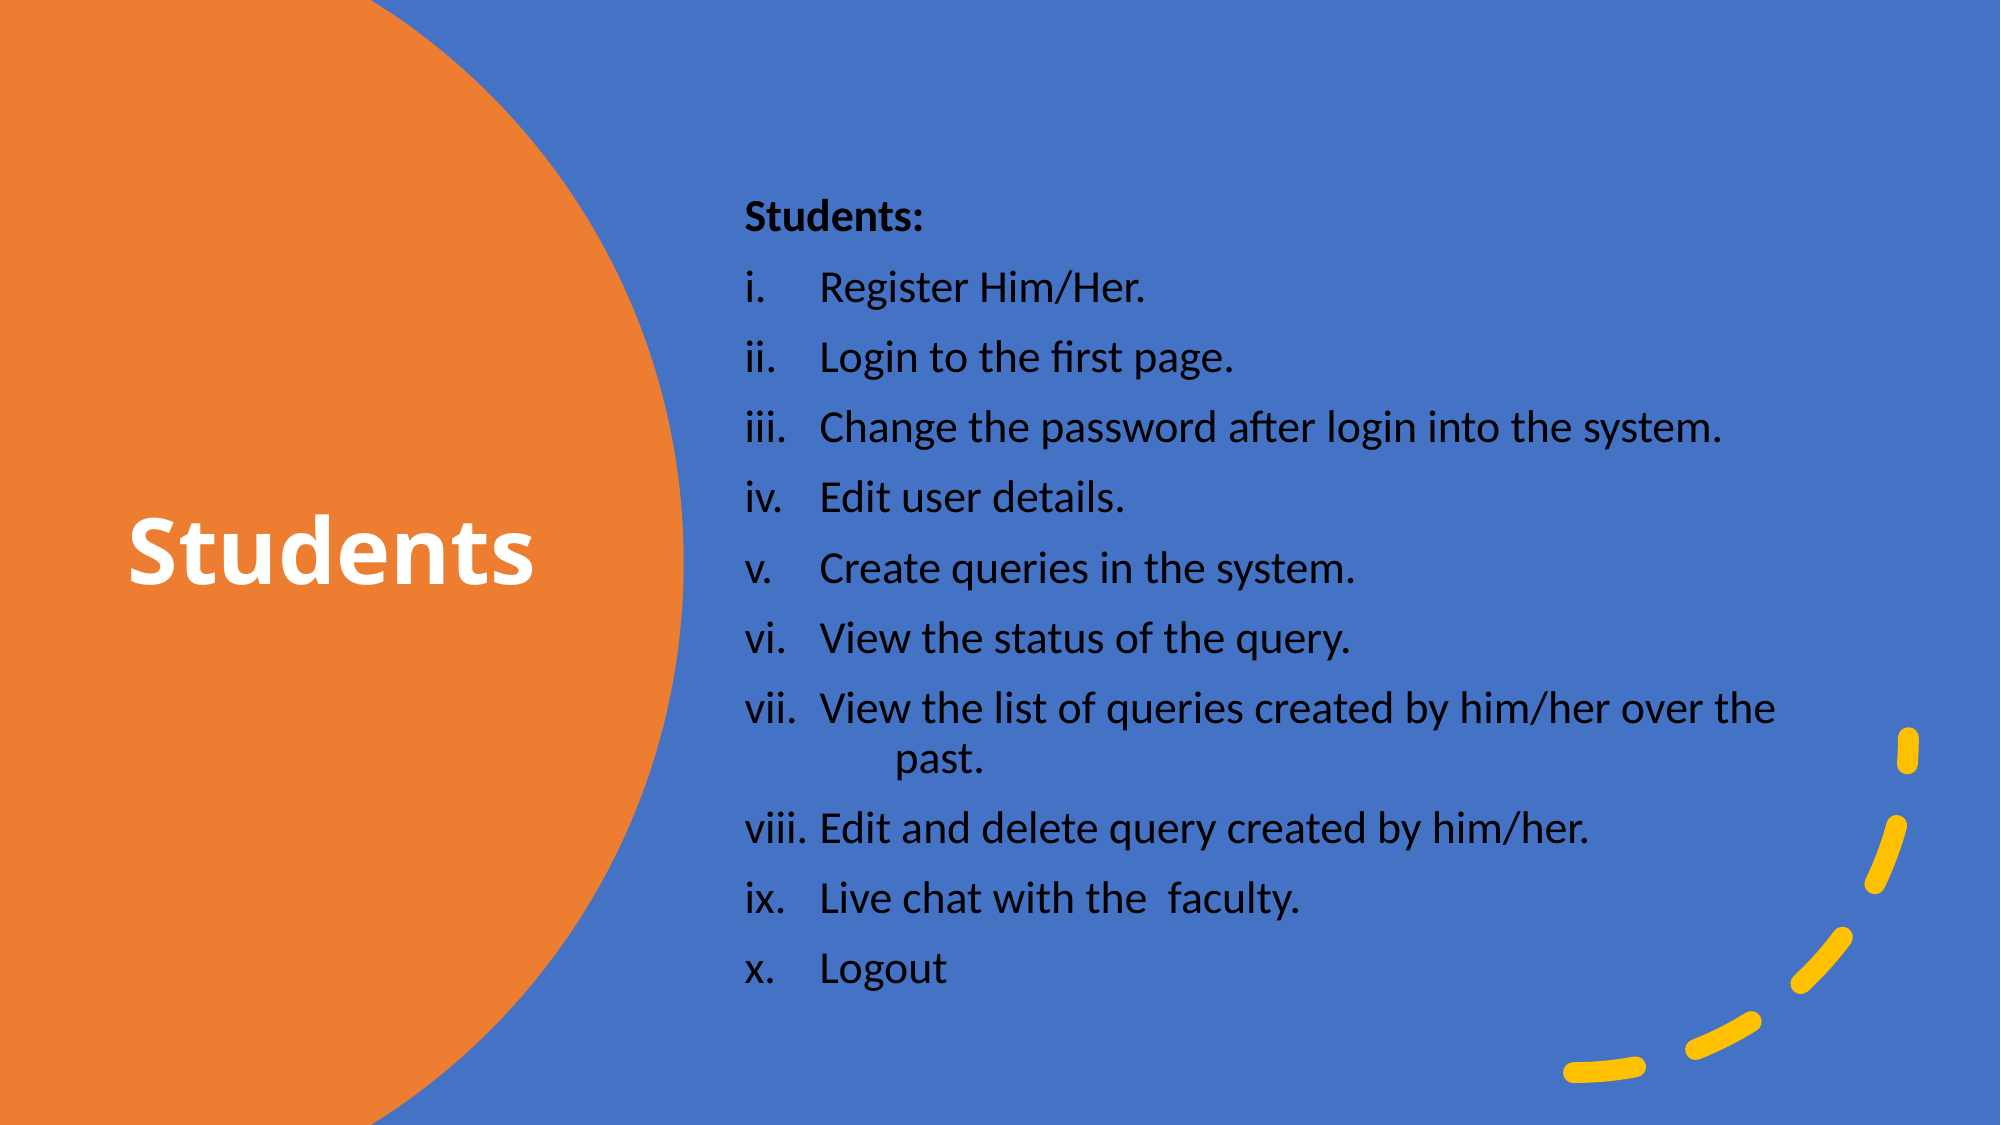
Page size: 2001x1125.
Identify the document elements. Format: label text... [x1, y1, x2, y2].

text_box [0, 0, 2000, 1125]
title Students [112, 189, 638, 922]
list Students: Register Him/Her. Login to the first page. Change the password after login into the system. Edit user details. Create queries in the system. View the status of the query. View the list of queries created by him/her over the past. Edit and delete query created by him/her. Live chat with the faculty. Logout [729, 97, 1863, 1014]
